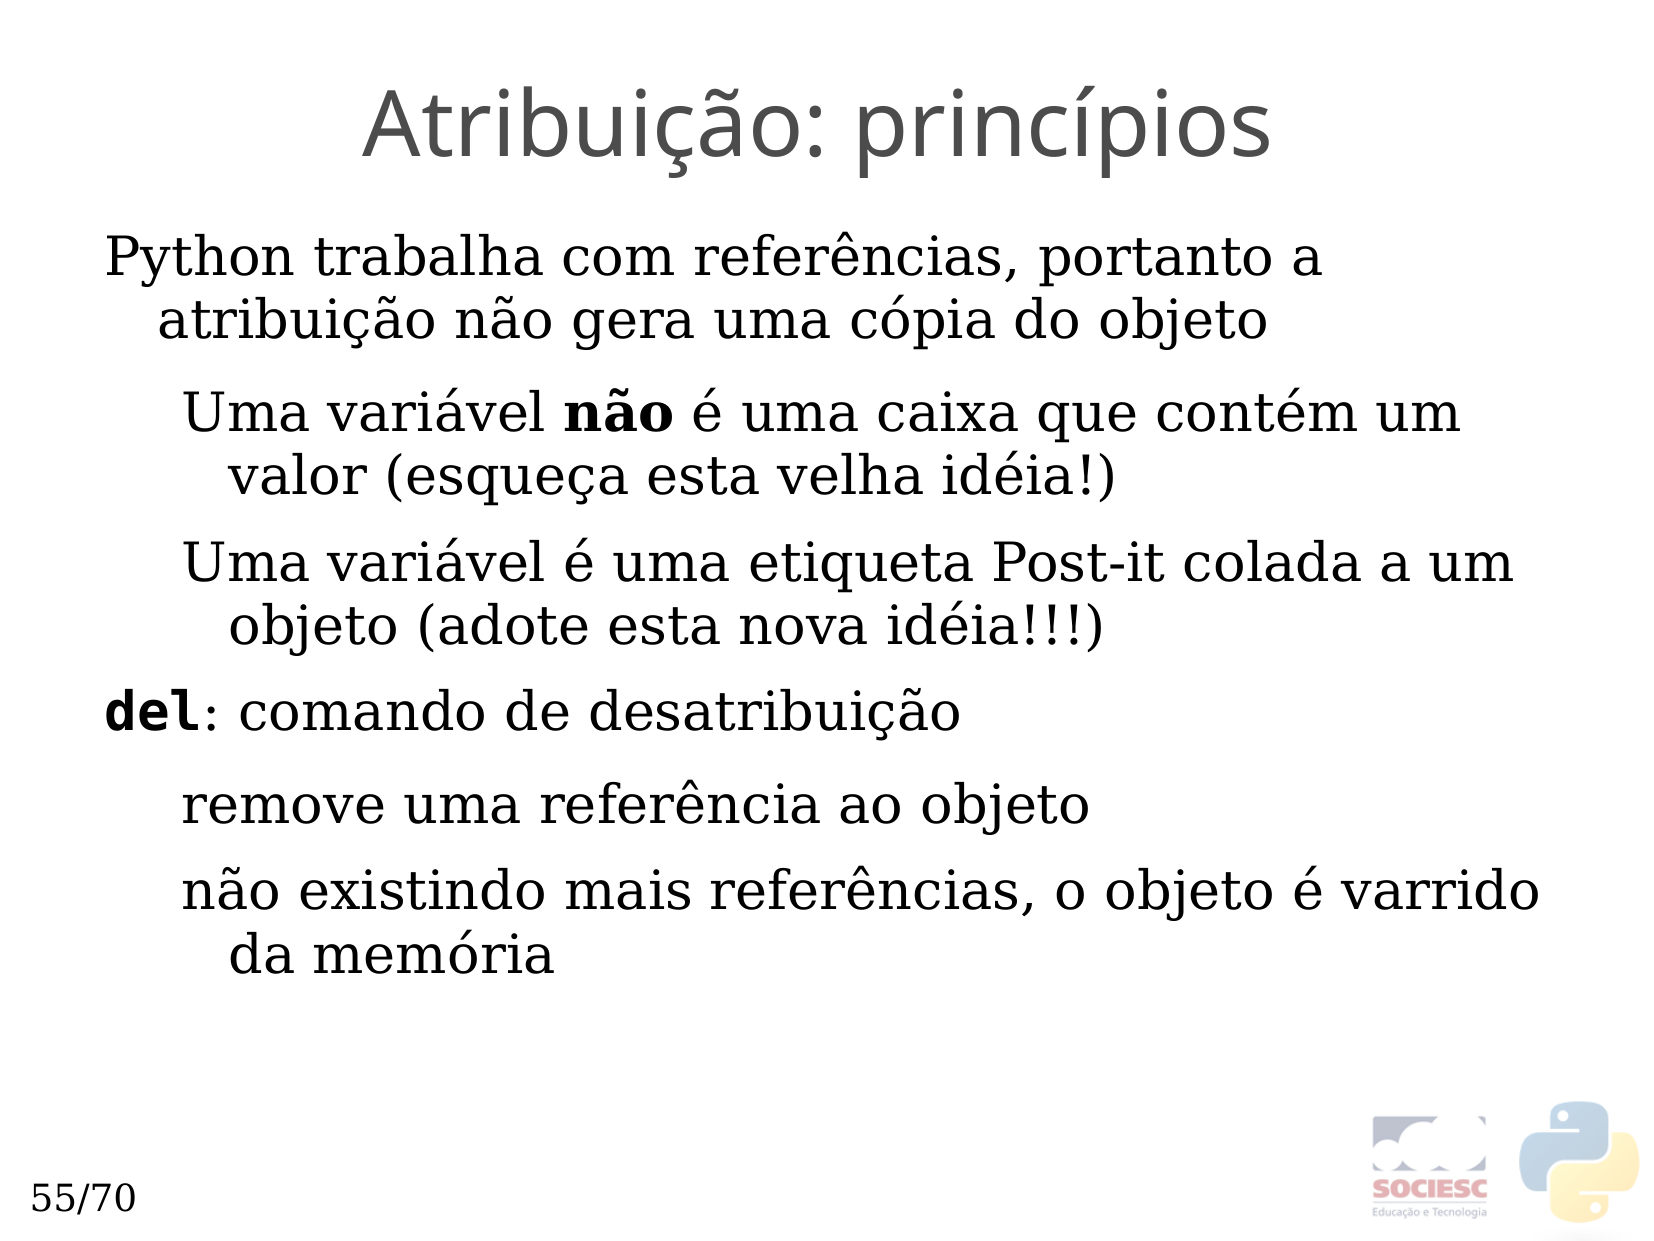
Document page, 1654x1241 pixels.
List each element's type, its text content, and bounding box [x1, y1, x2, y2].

title Atribuição: princípios [75, 17, 1564, 226]
list Python trabalha com referências, portanto a atribuição não gera uma cópia do objeto Uma variável não é uma caixa que contém um valor (esqueça esta velha idéia!) Uma variável é uma etiqueta Post-it colada a um objeto (adote esta nova idéia!!!) del: comando de desatribuição remove uma referência ao objeto não existindo mais referências, o objeto é varrido da memória [86, 225, 1613, 1088]
picture [1340, 1084, 1654, 1241]
